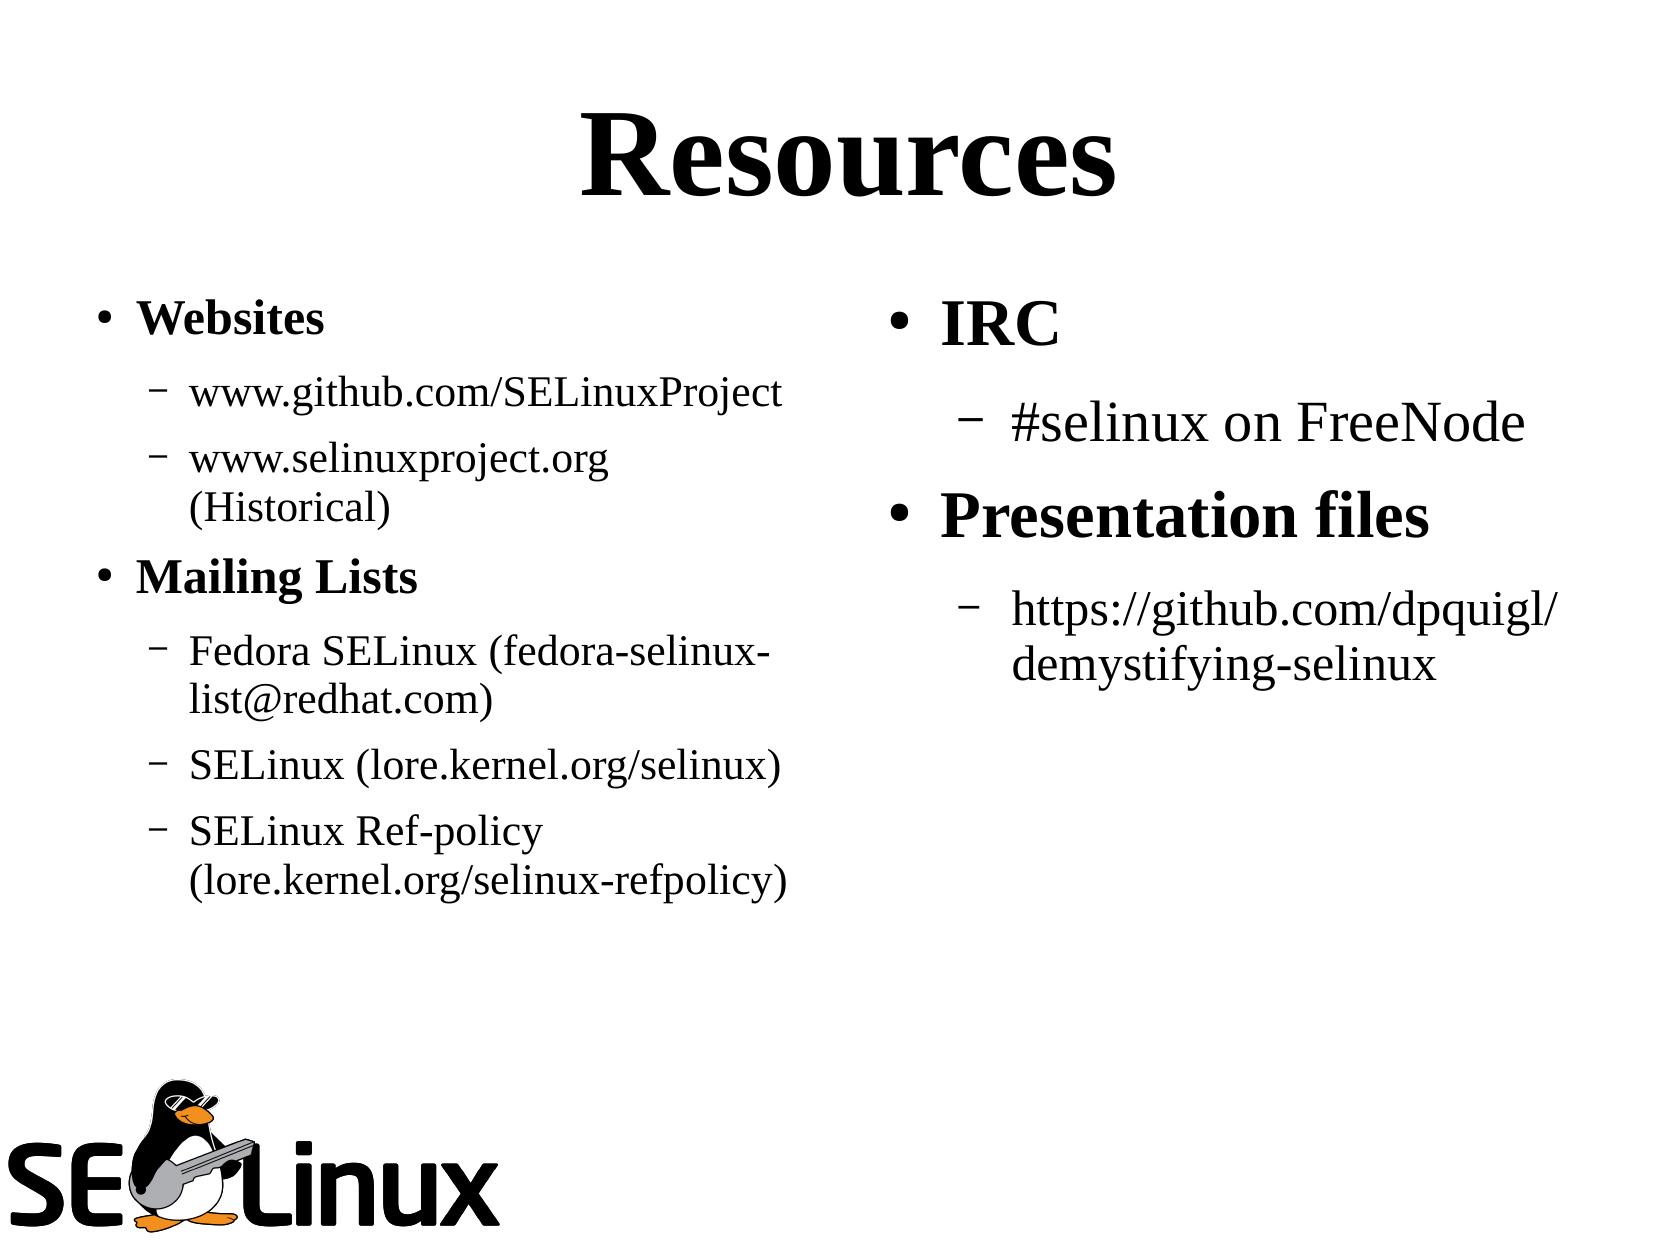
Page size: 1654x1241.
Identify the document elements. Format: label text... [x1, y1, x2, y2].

picture [0, 919, 526, 1241]
title Resources [82, 49, 1571, 257]
list IRC #selinux on FreeNode Presentation files https://github.com/dpquigl/demystifying-selinux [870, 285, 1597, 1006]
list Websites www.github.com/SELinuxProject www.selinuxproject.org (Historical) Mailing Lists Fedora SELinux (fedora-selinux-list@redhat.com) SELinux (lore.kernel.org/selinux) SELinux Ref-policy (lore.kernel.org/selinux-refpolicy) [82, 290, 809, 1010]
